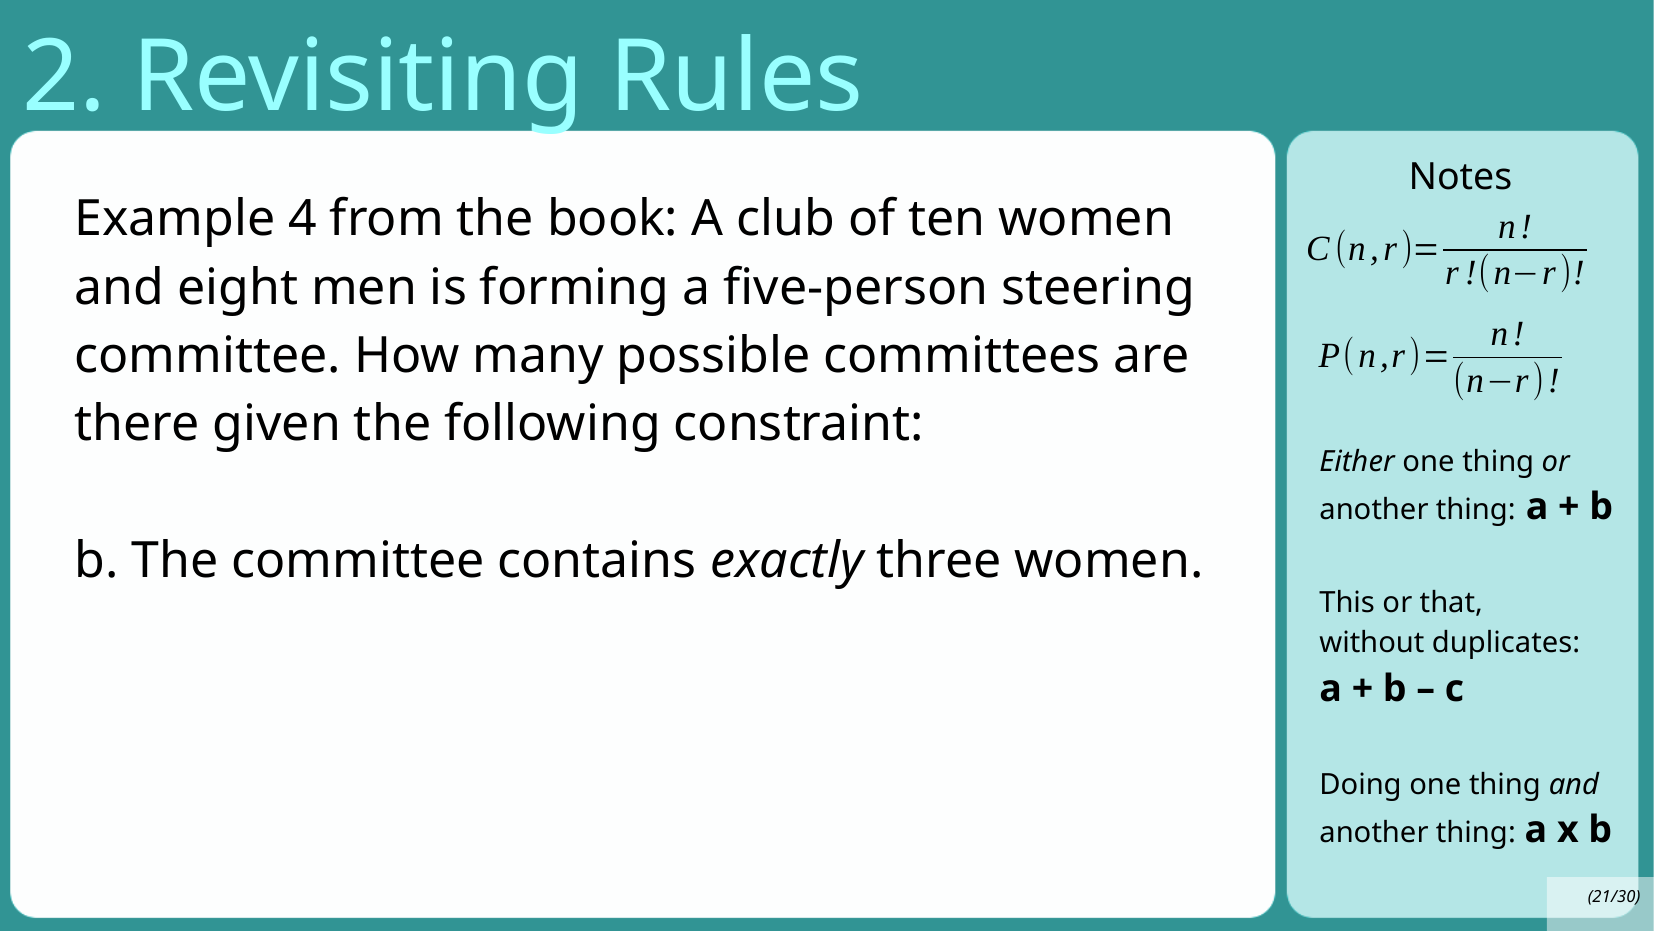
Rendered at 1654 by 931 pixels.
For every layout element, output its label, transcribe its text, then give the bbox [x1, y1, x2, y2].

text_box (<number>/30) [1546, 877, 1654, 931]
title 2. Revisiting Rules [22, 13, 1511, 130]
chart [1307, 314, 1571, 402]
text_box Notes [1290, 141, 1631, 395]
picture [0, 0, 1654, 931]
chart [1297, 207, 1598, 295]
text_box Example 4 from the book: A club of ten women and eight men is forming a five-person steering committee. How many possible committees are there given the following constraint: b. The committee contains exactly three women. [74, 182, 1244, 595]
text_box Either one thing or another thing: a + b This or that, without duplicates: a + b – c Doing one thing and another thing: a x b [1304, 432, 1630, 789]
